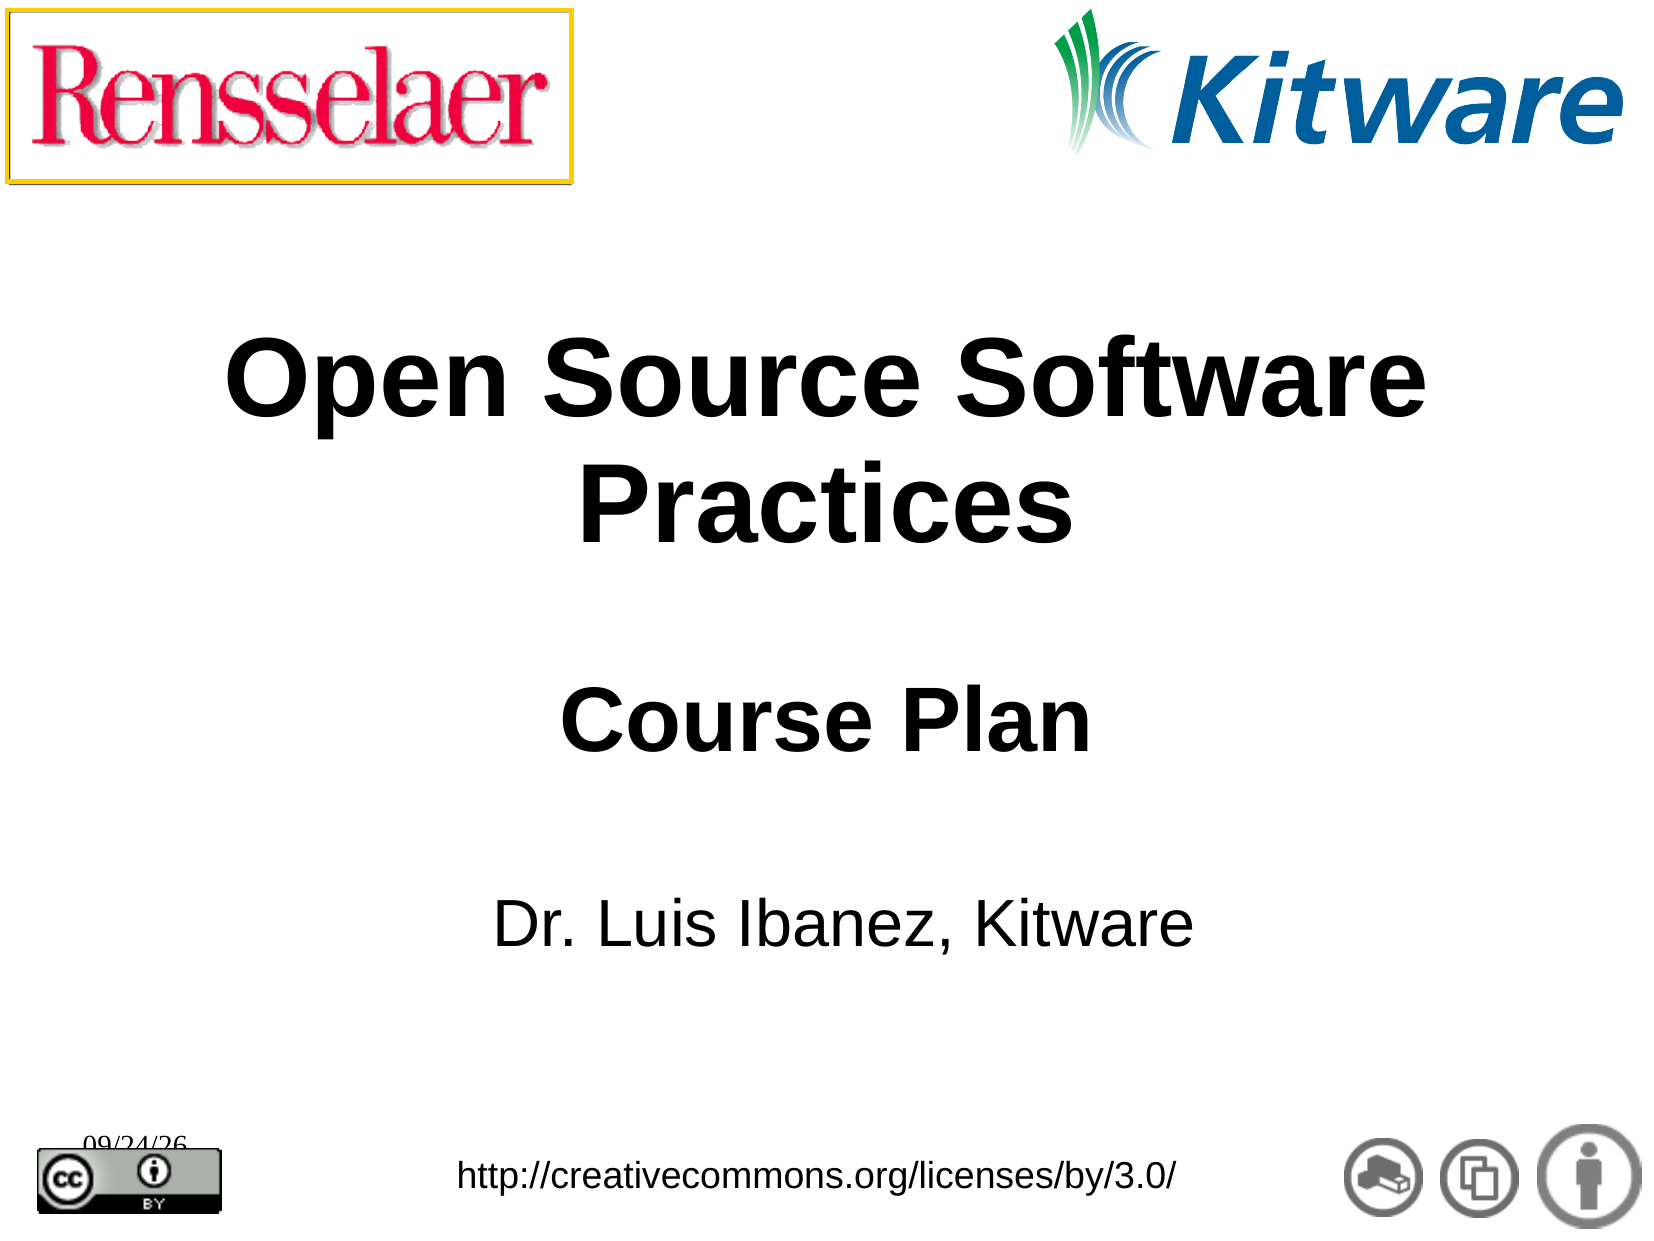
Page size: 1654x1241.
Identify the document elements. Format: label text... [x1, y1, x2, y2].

picture [1054, 8, 1623, 155]
picture [1537, 1124, 1642, 1230]
title Open Source Software Practices Course Plan [82, 314, 1571, 771]
subtitle Dr. Luis Ibanez, Kitware [82, 823, 1571, 1025]
text_box http://creativecommons.org/licenses/by/3.0/ [412, 1146, 1221, 1204]
picture [2, 6, 572, 190]
picture [1344, 1138, 1423, 1217]
picture [9, 12, 569, 179]
picture [1440, 1139, 1519, 1218]
picture [37, 1148, 222, 1214]
